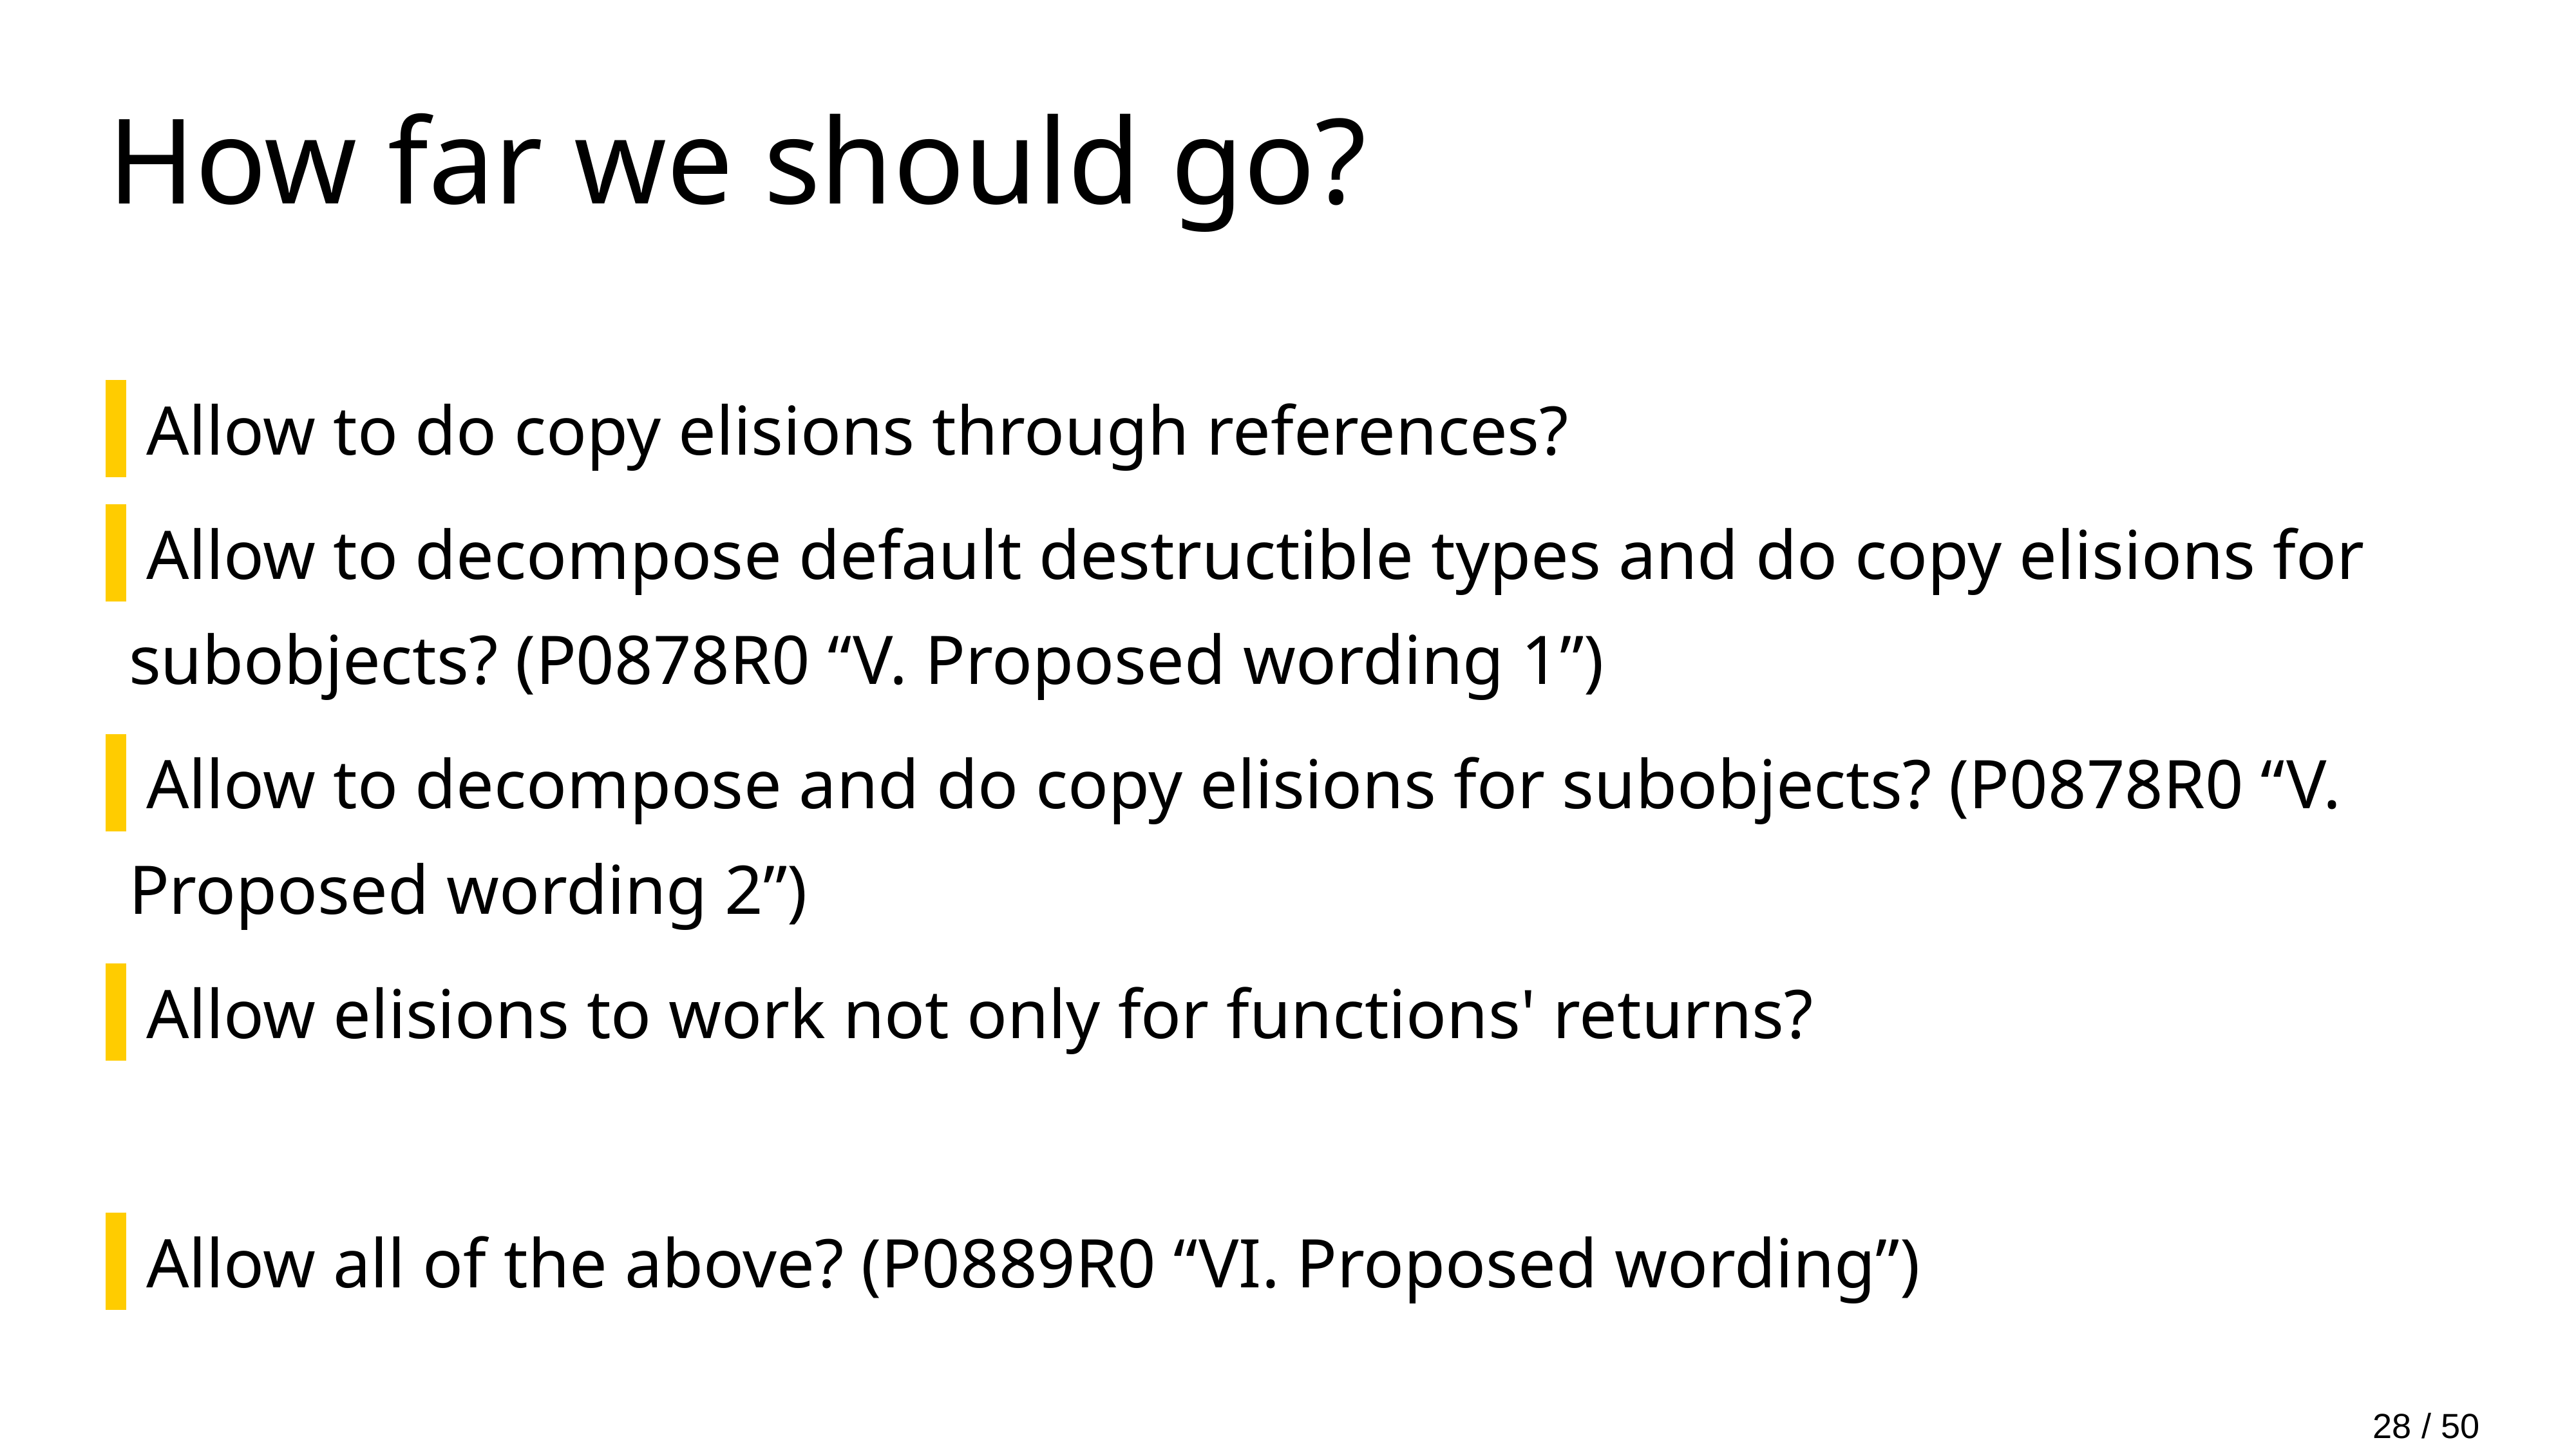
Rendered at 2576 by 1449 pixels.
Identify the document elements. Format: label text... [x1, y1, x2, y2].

title How far we should go? [108, 80, 2468, 242]
text_box <number> / 50 [2363, 1402, 2576, 1449]
text_box Allow to do copy elisions through references? Allow to decompose default destructible types and do copy elisions for subobjects? (P0878R0 “V. Proposed wording 1”) Allow to decompose and do copy elisions for subobjects? (P0878R0 “V. Proposed wording 2”) Allow elisions to work not only for functions' returns? Allow all of the above? (P0889R0 “VI. Proposed wording”) [96, 364, 2512, 1419]
